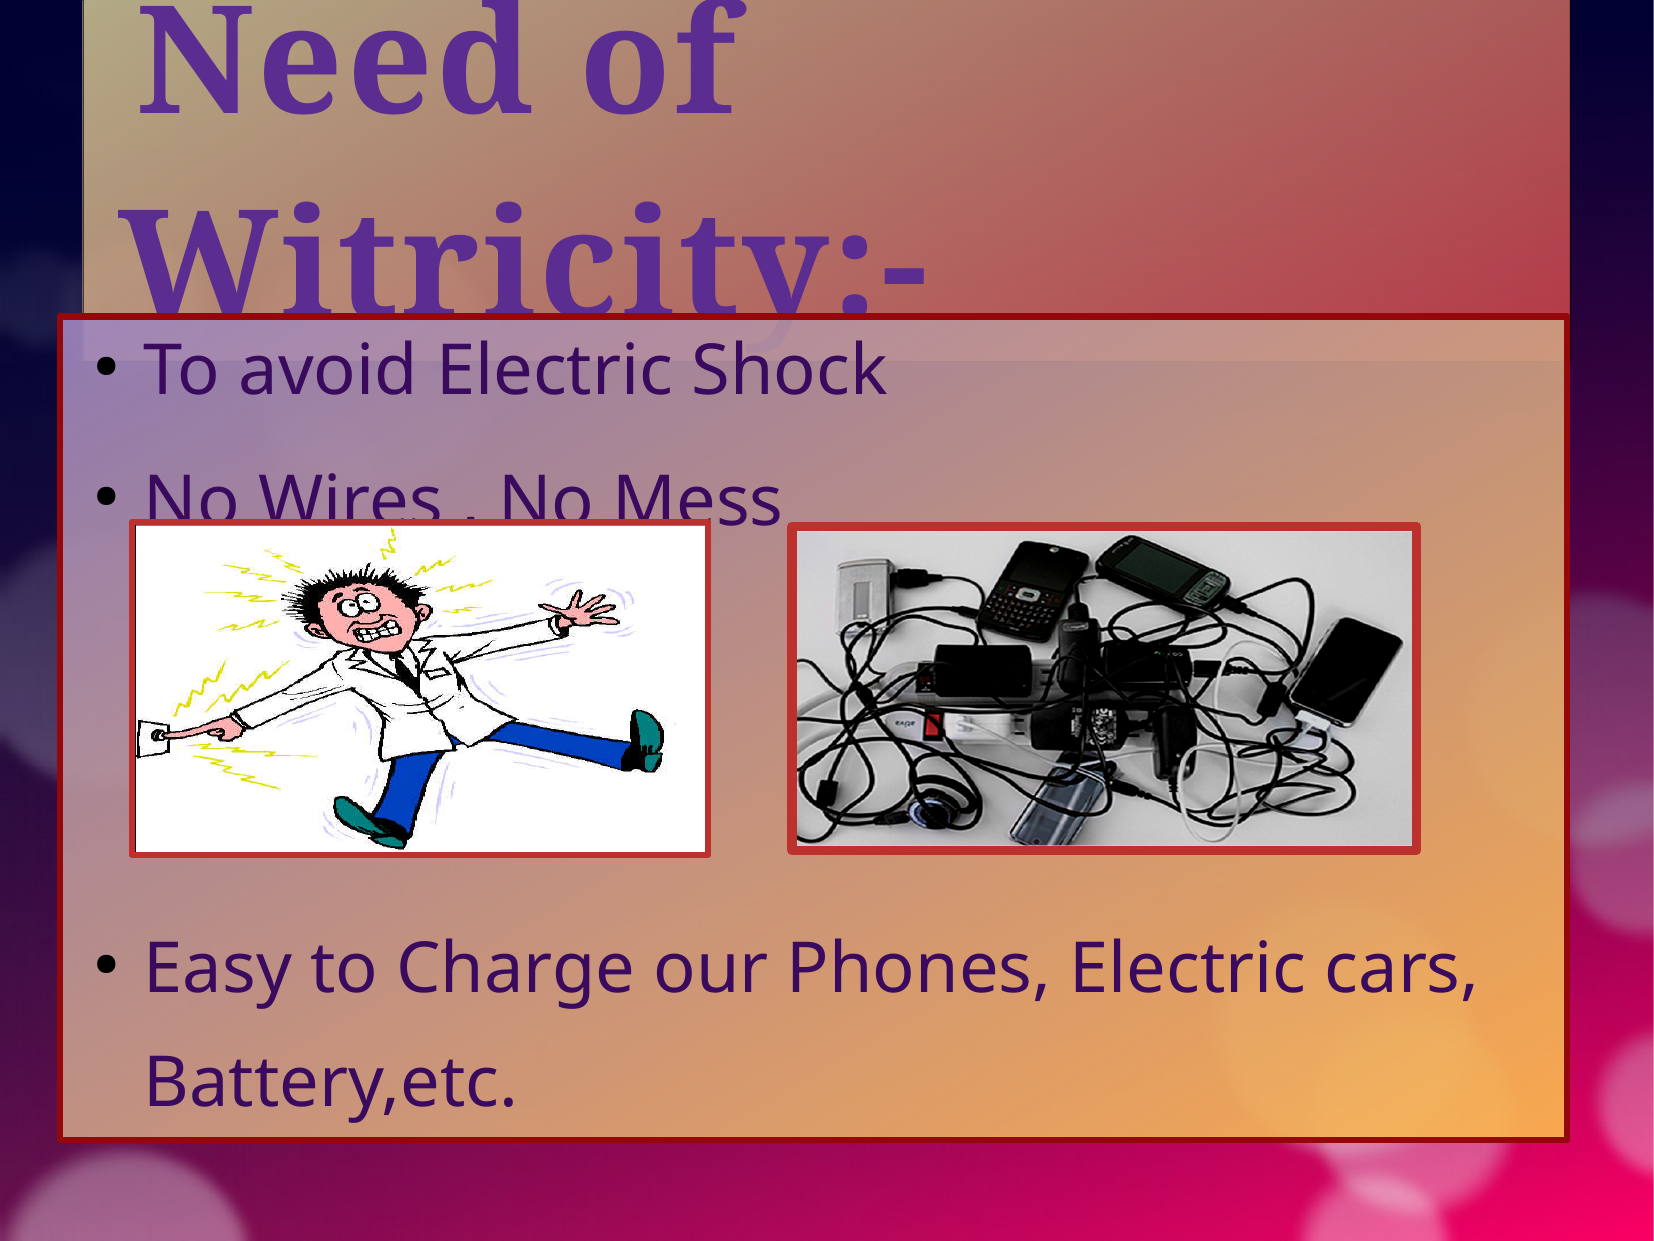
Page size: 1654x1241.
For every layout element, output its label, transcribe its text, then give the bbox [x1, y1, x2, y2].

title Need of Witricity:- [82, 60, 1571, 256]
picture [796, 531, 1412, 846]
picture [0, 0, 1654, 1241]
picture [135, 525, 706, 852]
list To avoid Electric Shock No Wires , No Mess Easy to Charge our Phones, Electric cars, Battery,etc. [60, 316, 1568, 1141]
